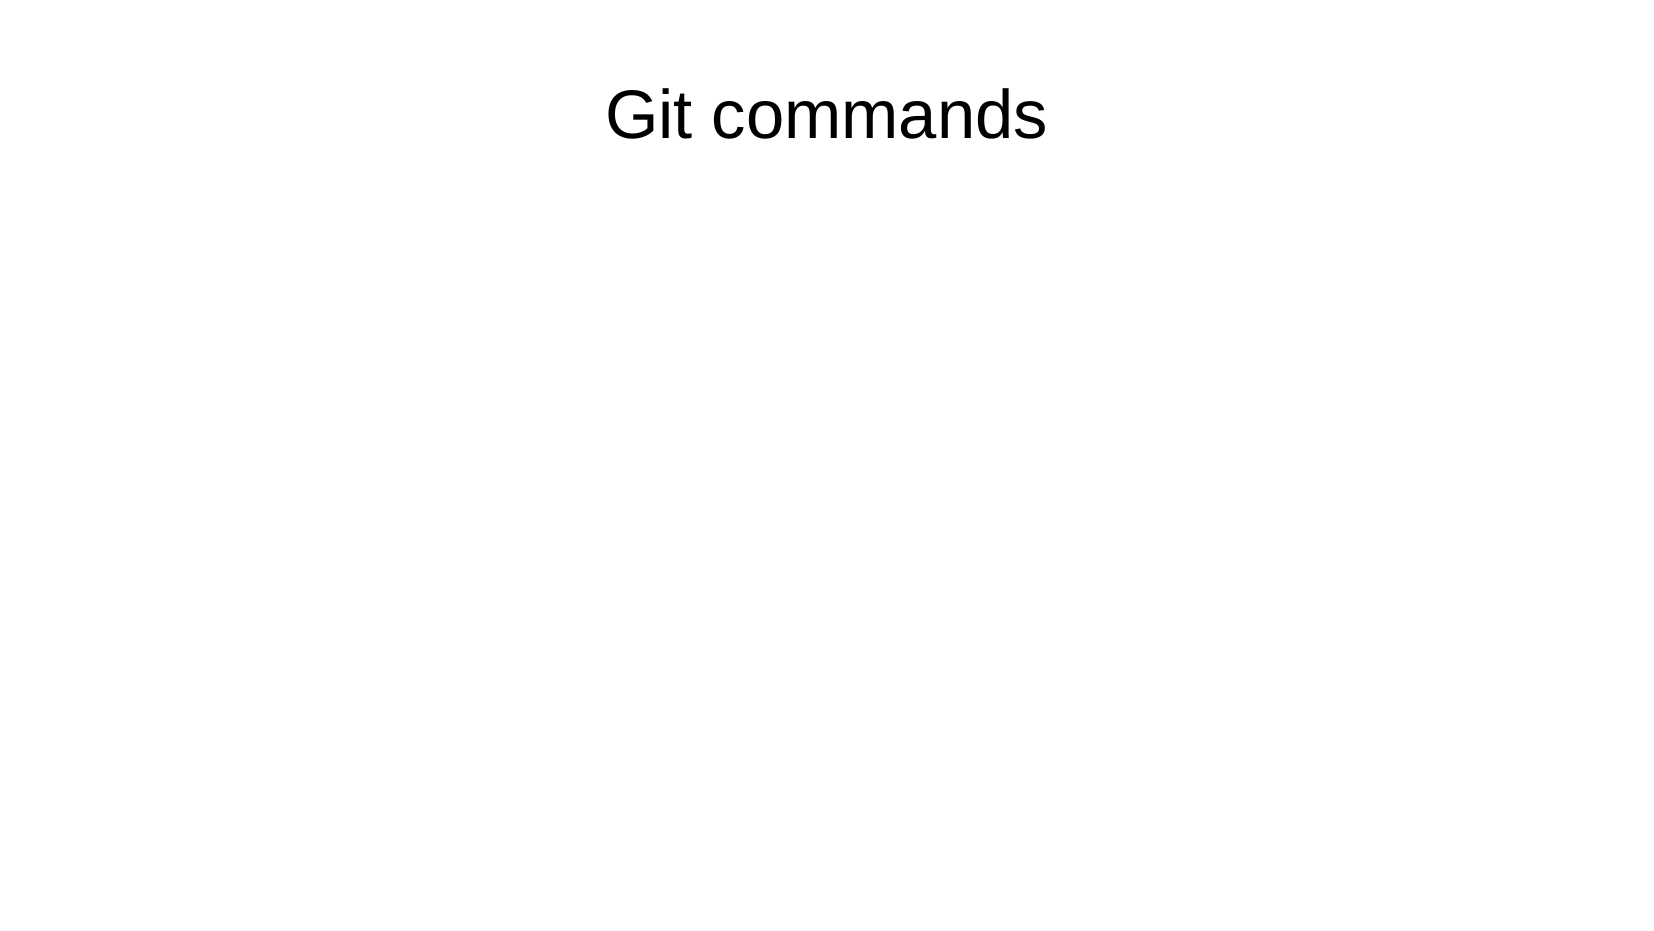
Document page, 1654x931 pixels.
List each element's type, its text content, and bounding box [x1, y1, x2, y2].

title Git commands [82, 37, 1571, 193]
